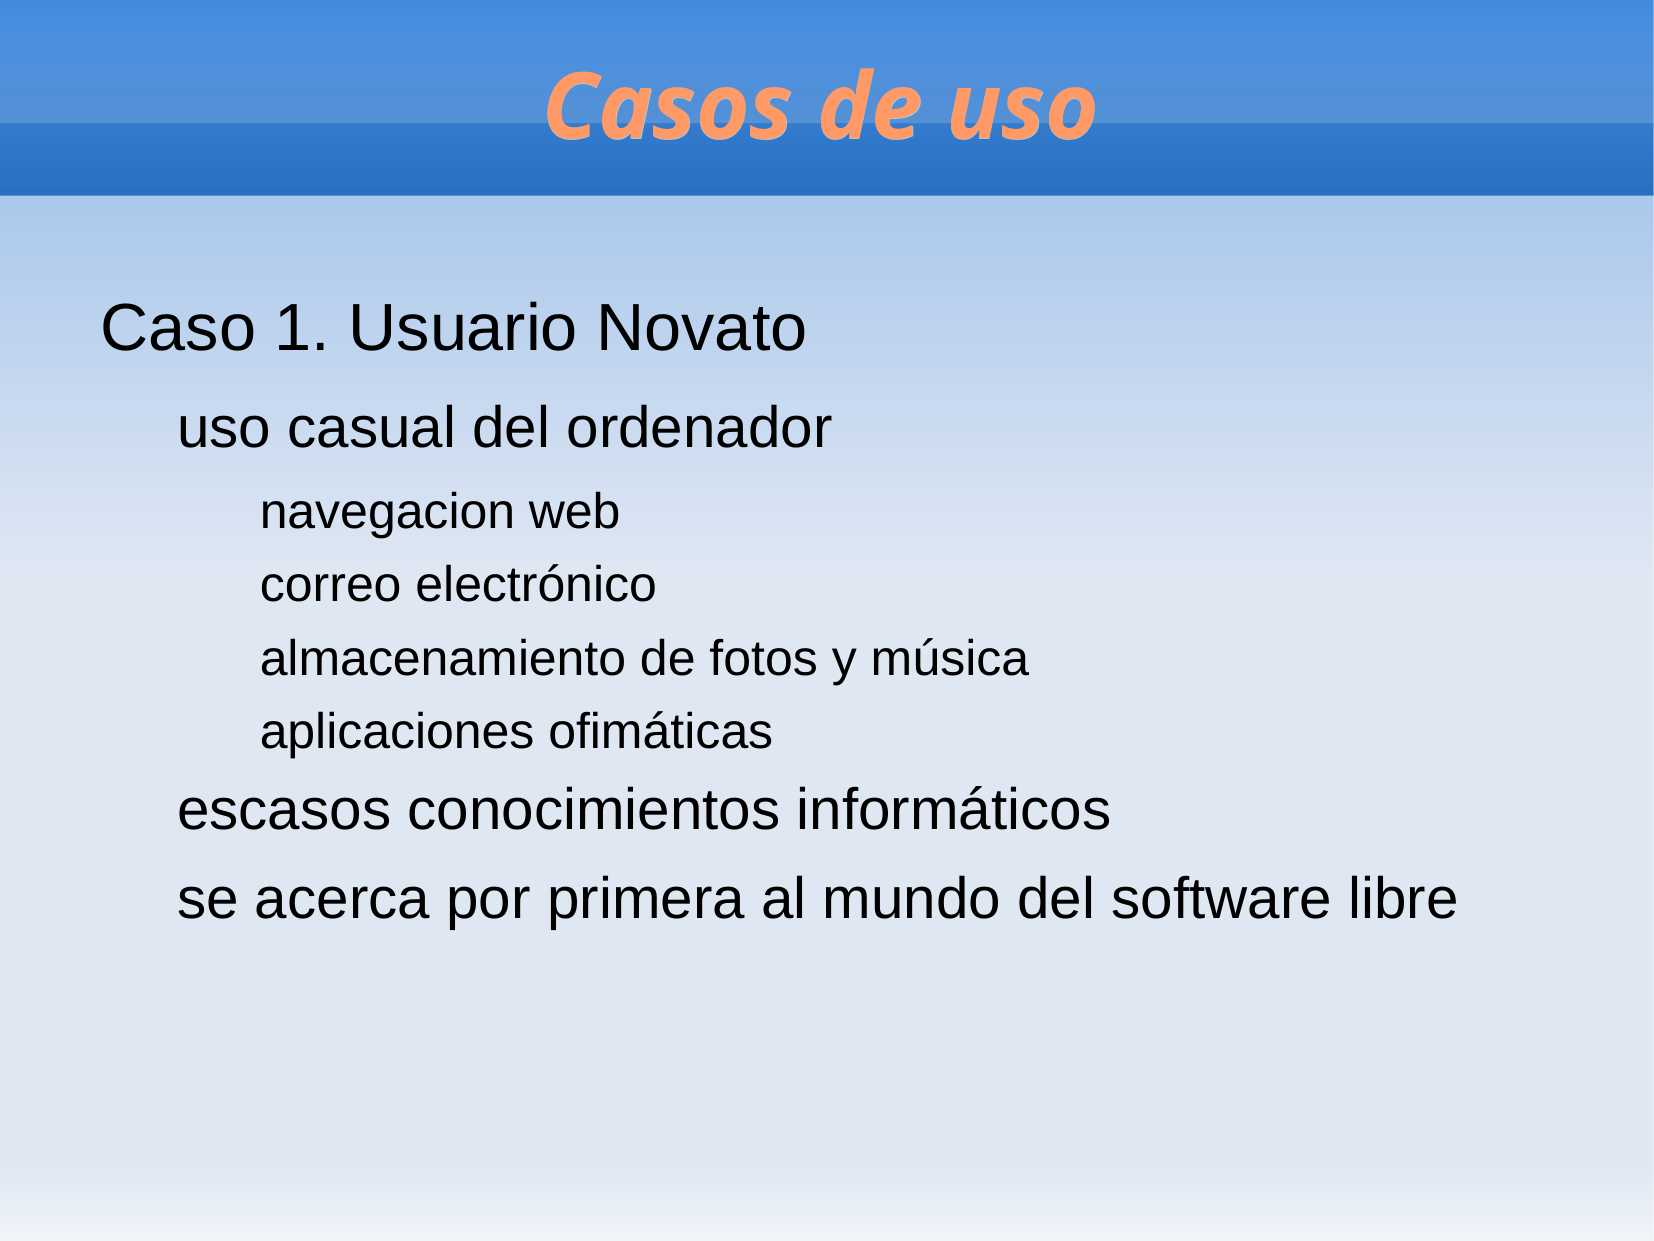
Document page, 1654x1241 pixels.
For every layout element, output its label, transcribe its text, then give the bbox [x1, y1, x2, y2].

title Casos de uso [76, 7, 1565, 200]
picture [0, 0, 1654, 1241]
list Caso 1. Usuario Novato uso casual del ordenador navegacion web correo electrónico almacenamiento de fotos y música aplicaciones ofimáticas escasos conocimientos informáticos se acerca por primera al mundo del software libre [82, 290, 1571, 1094]
